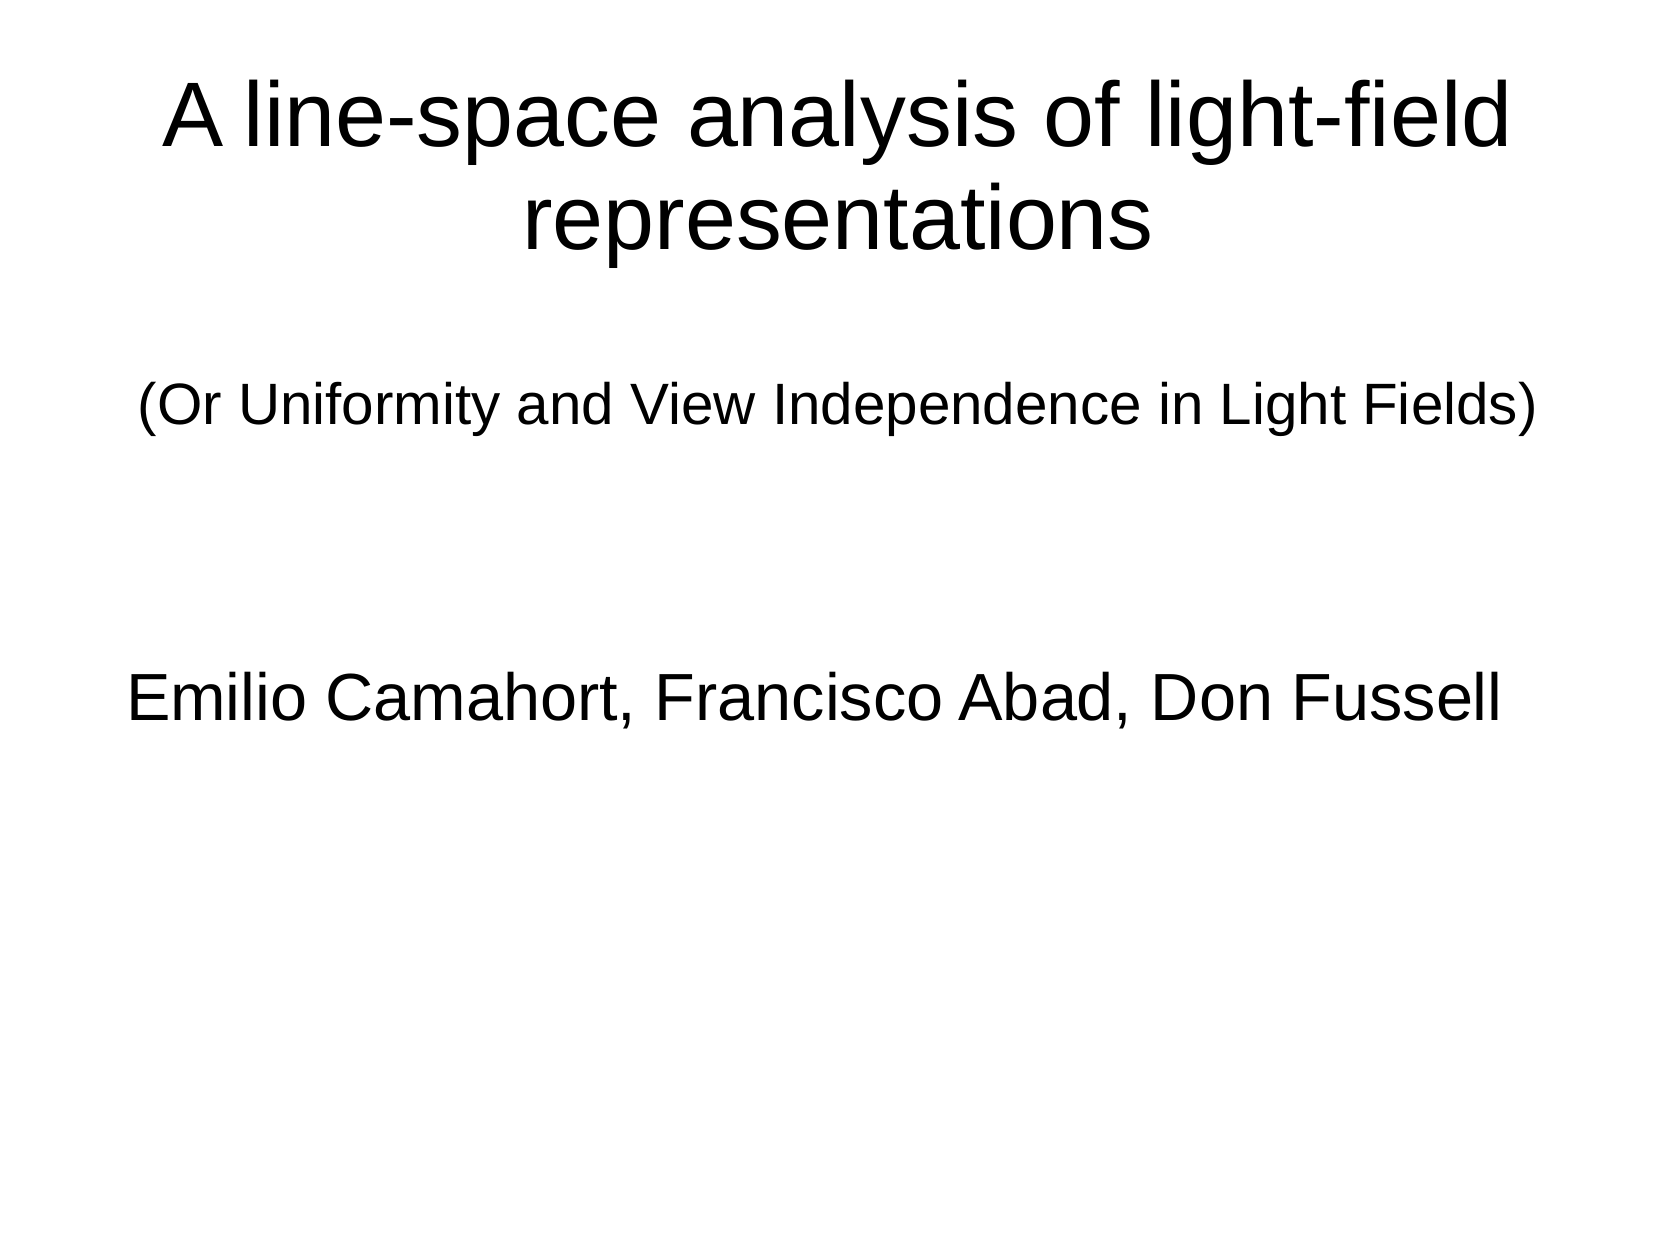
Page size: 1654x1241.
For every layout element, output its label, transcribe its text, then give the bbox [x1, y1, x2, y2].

subtitle Emilio Camahort, Francisco Abad, Don Fussell [70, 590, 1560, 804]
title A line-space analysis of light-field representations (Or Uniformity and View Independence in Light Fields) [94, 63, 1583, 438]
